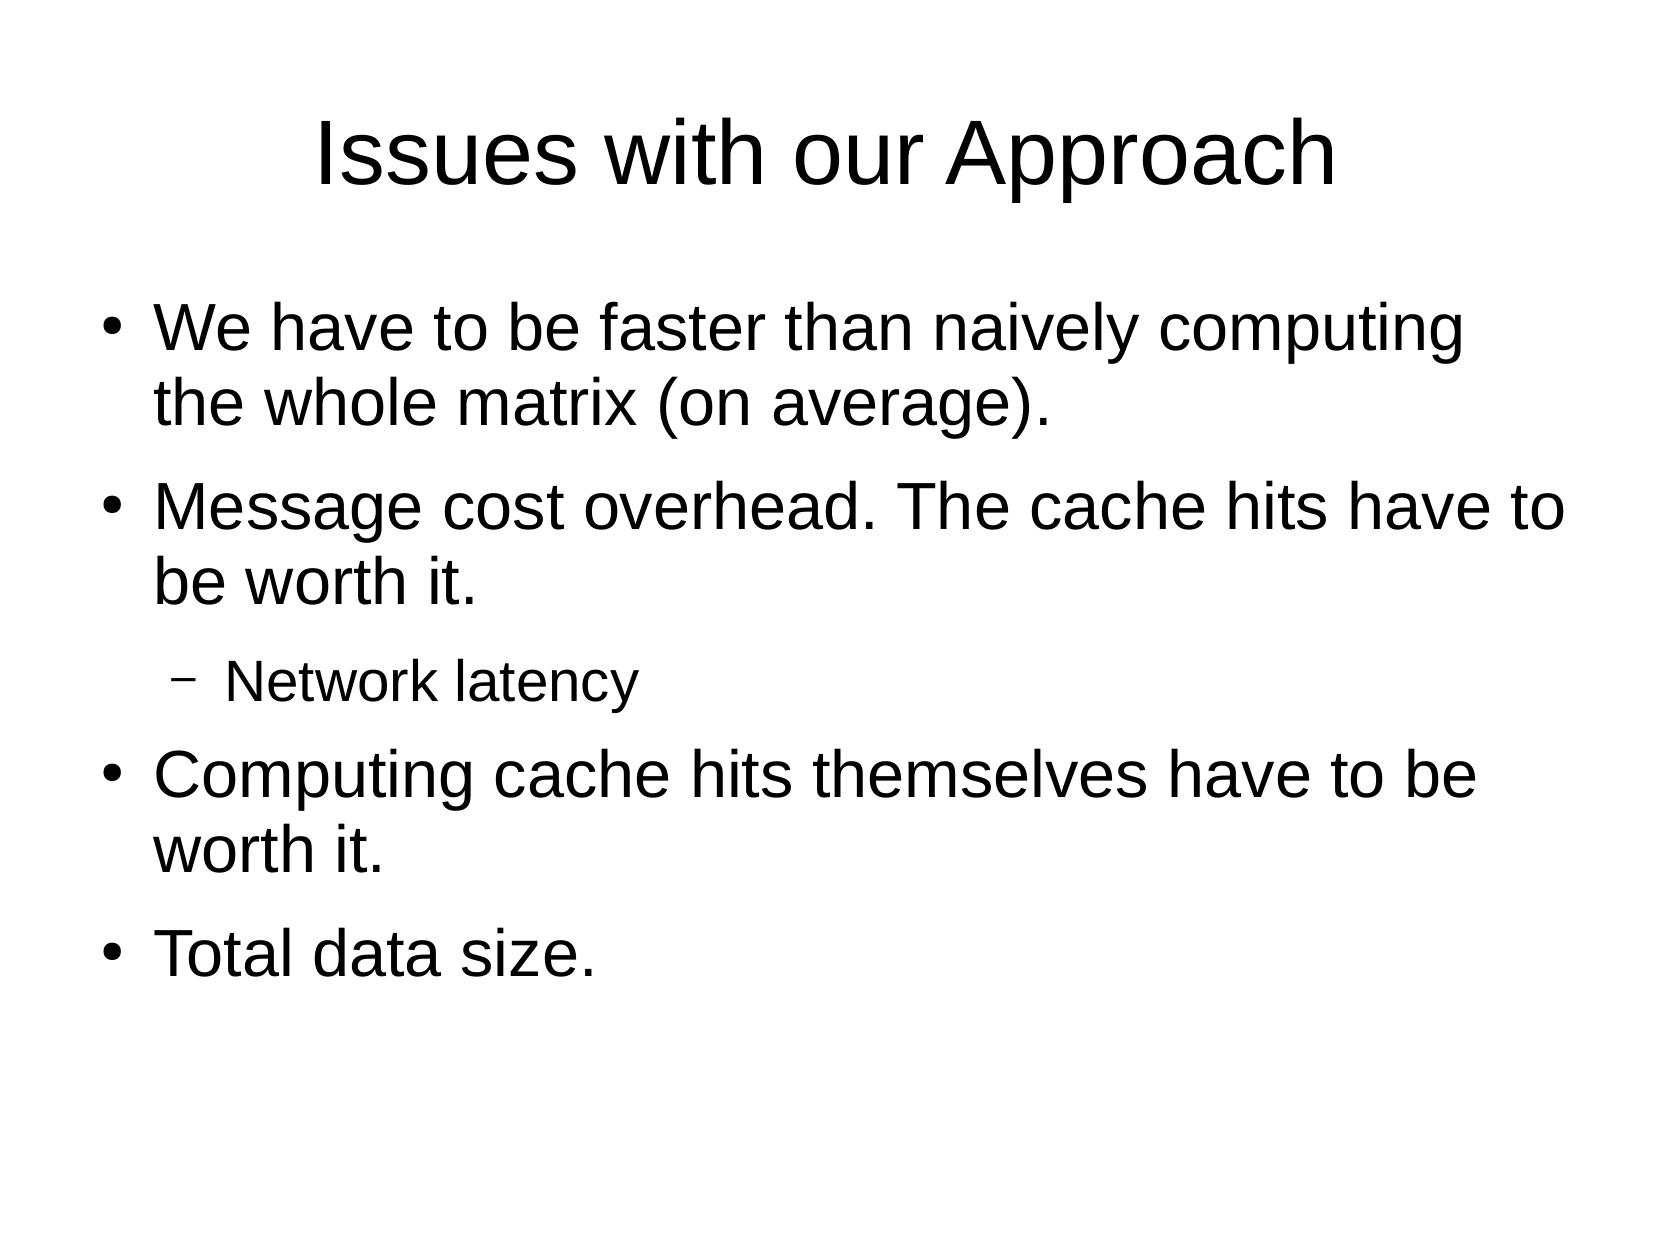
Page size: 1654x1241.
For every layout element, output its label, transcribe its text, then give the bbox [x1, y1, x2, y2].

list We have to be faster than naively computing the whole matrix (on average). Message cost overhead. The cache hits have to be worth it. Network latency Computing cache hits themselves have to be worth it. Total data size. [82, 290, 1571, 1010]
title Issues with our Approach [82, 49, 1571, 257]
